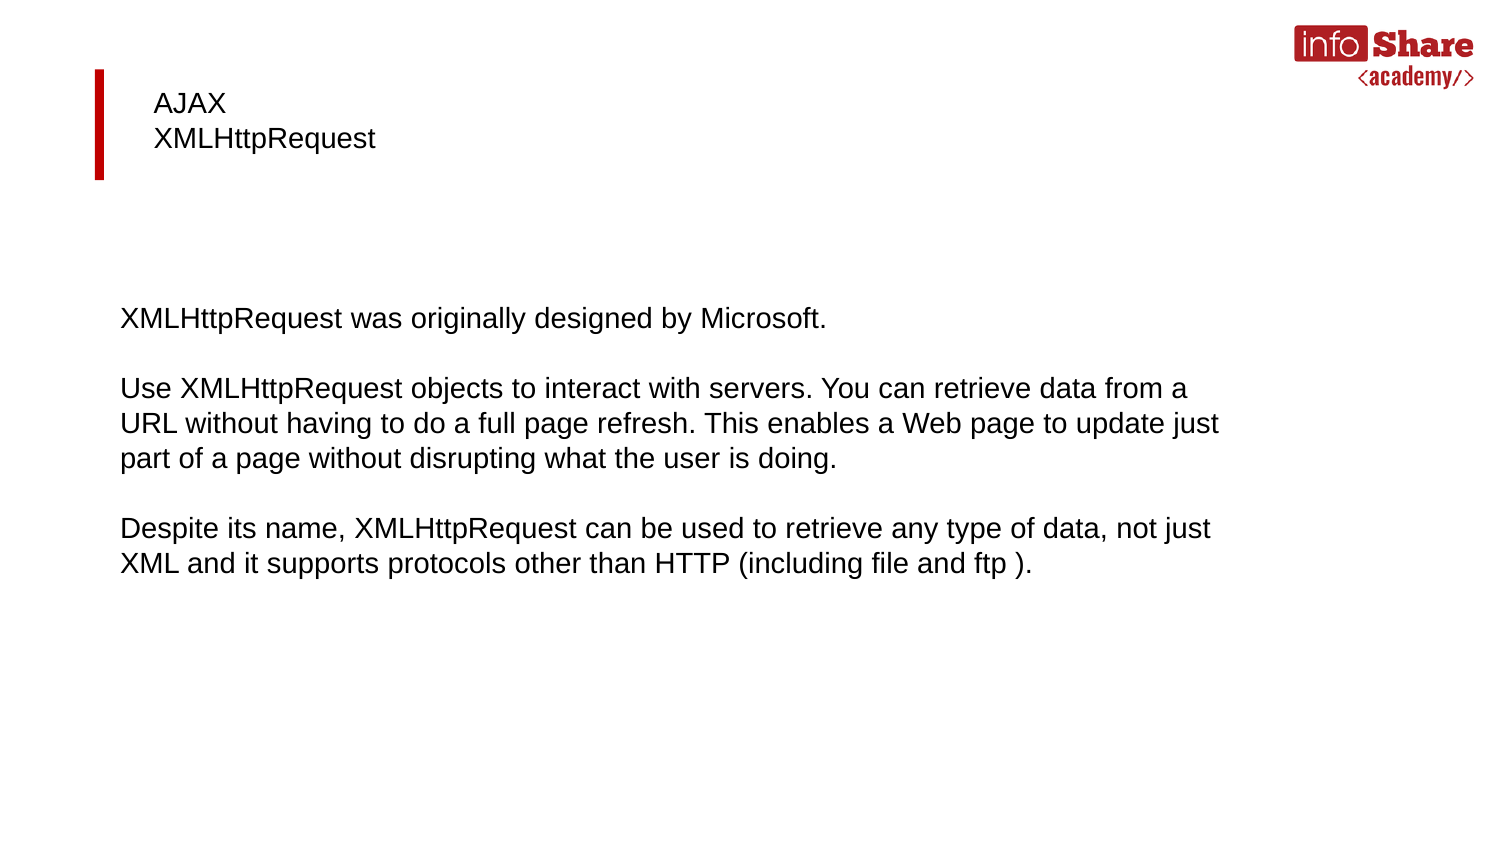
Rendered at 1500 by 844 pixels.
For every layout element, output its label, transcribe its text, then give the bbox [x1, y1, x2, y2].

list XMLHttpRequest was originally designed by Microsoft. Use XMLHttpRequest objects to interact with servers. You can retrieve data from a URL without having to do a full page refresh. This enables a Web page to update just part of a page without disrupting what the user is doing. Despite its name, XMLHttpRequest can be used to retrieve any type of data, not just XML and it supports protocols other than HTTP (including file and ftp ). [105, 249, 1258, 767]
picture [1267, 0, 1500, 117]
title AJAX XMLHttpRequest [138, 69, 1172, 211]
